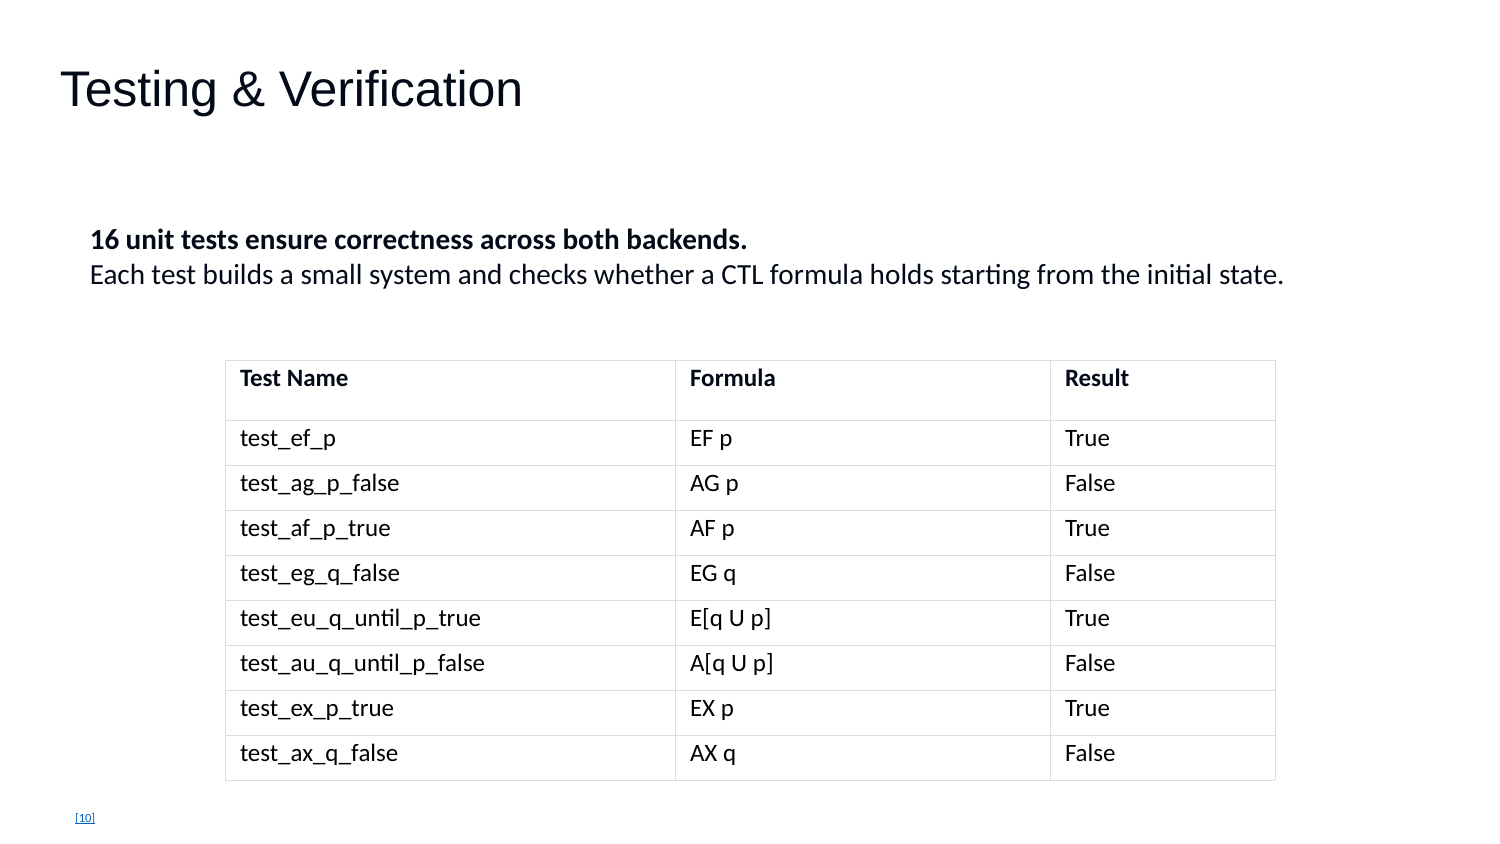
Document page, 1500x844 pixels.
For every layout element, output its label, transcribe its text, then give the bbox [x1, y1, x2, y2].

table_cell AX q [676, 736, 1050, 780]
text_box [10] [74, 791, 1425, 844]
table_cell test_ag_p_false [226, 466, 675, 510]
table_cell True [1051, 421, 1275, 465]
table_cell A[q U p] [676, 646, 1050, 690]
table_cell AG p [676, 466, 1050, 510]
table_header Formula [676, 361, 1050, 420]
table_cell test_af_p_true [226, 511, 675, 555]
table_cell test_ax_q_false [226, 736, 675, 780]
table_cell False [1051, 736, 1275, 780]
table_cell True [1051, 511, 1275, 555]
table_header Result [1051, 361, 1275, 420]
table_cell test_au_q_until_p_false [226, 646, 675, 690]
table_cell test_eu_q_until_p_true [226, 601, 675, 645]
text_box 16 unit tests ensure correctness across both backends. Each test builds a small system and checks whether a CTL formula holds starting from the initial state. [74, 194, 1425, 315]
table_cell AF p [676, 511, 1050, 555]
table_cell EG q [676, 556, 1050, 600]
table_cell False [1051, 556, 1275, 600]
text_box Testing & Verification [44, 45, 1455, 128]
table_cell EX p [676, 691, 1050, 735]
table_cell test_ef_p [226, 421, 675, 465]
table_cell True [1051, 601, 1275, 645]
table_cell E[q U p] [676, 601, 1050, 645]
table_cell True [1051, 691, 1275, 735]
table_cell False [1051, 646, 1275, 690]
table_cell test_eg_q_false [226, 556, 675, 600]
table_cell test_ex_p_true [226, 691, 675, 735]
table_header Test Name [226, 361, 675, 420]
table_cell EF p [676, 421, 1050, 465]
table_cell False [1051, 466, 1275, 510]
